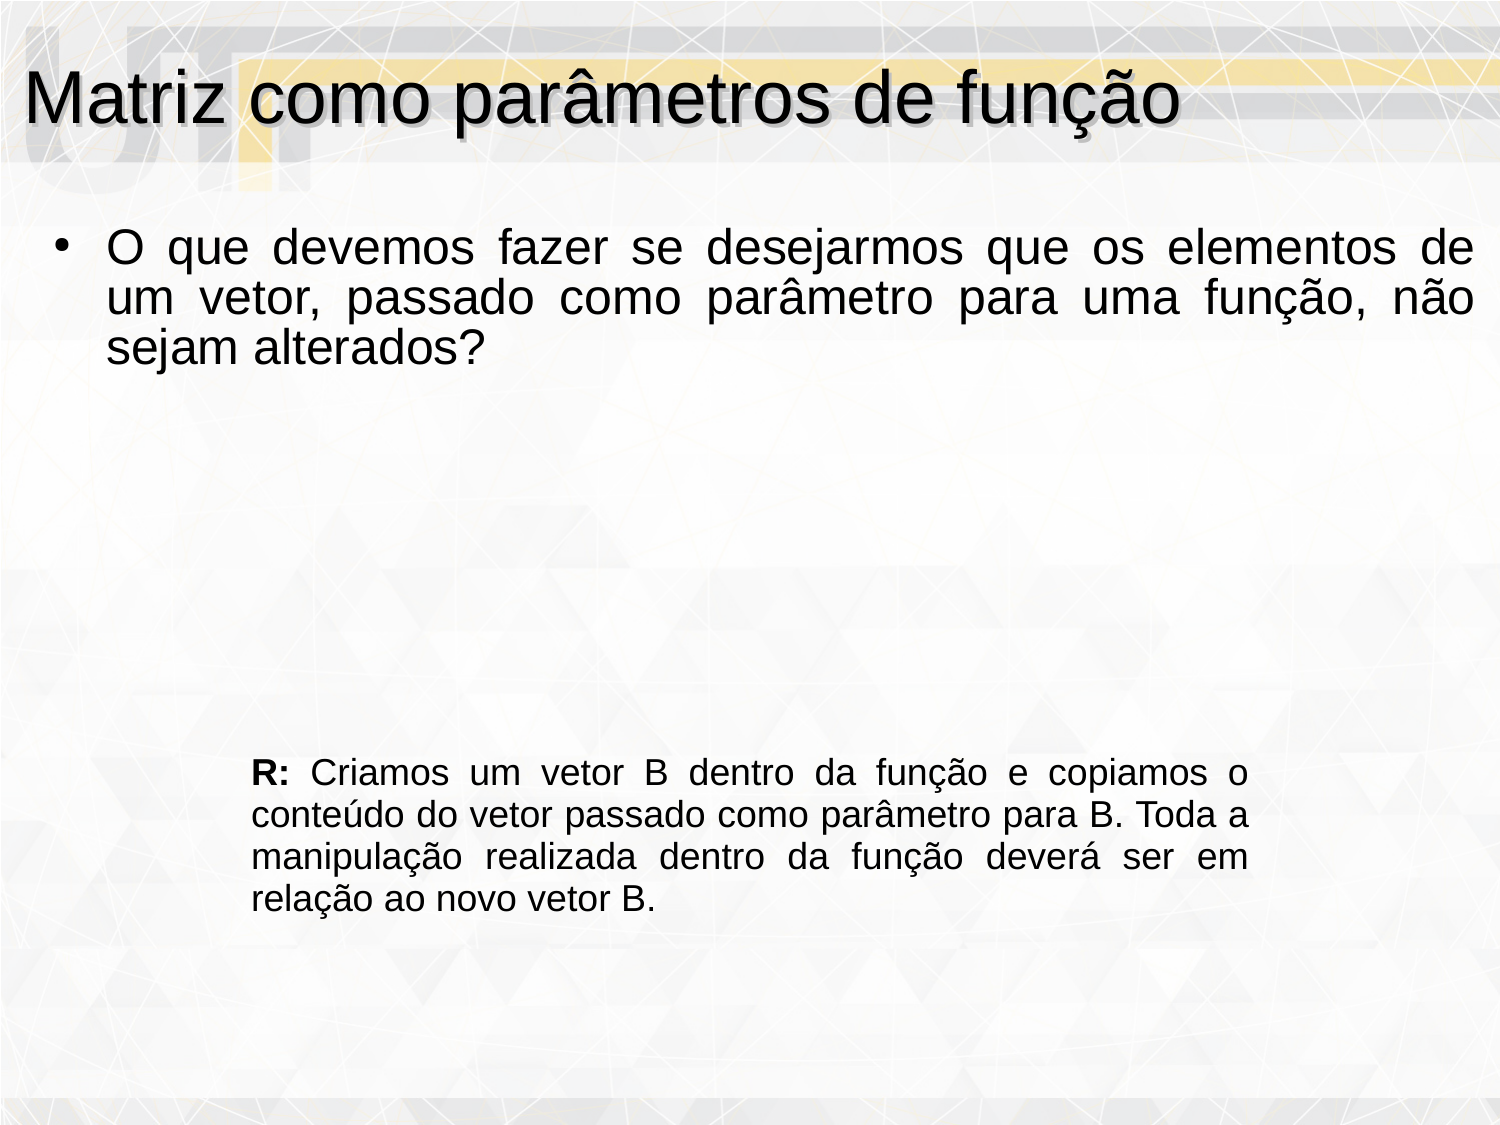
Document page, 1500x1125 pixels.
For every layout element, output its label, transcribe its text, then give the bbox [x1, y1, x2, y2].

text_box R: Criamos um vetor B dentro da função e copiamos o conteúdo do vetor passado como parâmetro para B. Toda a manipulação realizada dentro da função deverá ser em relação ao novo vetor B. [236, 744, 1264, 927]
title Matriz como parâmetros de função [23, 18, 1489, 178]
list O que devemos fazer se desejarmos que os elementos de um vetor, passado como parâmetro para uma função, não sejam alterados? [35, 224, 1477, 1087]
